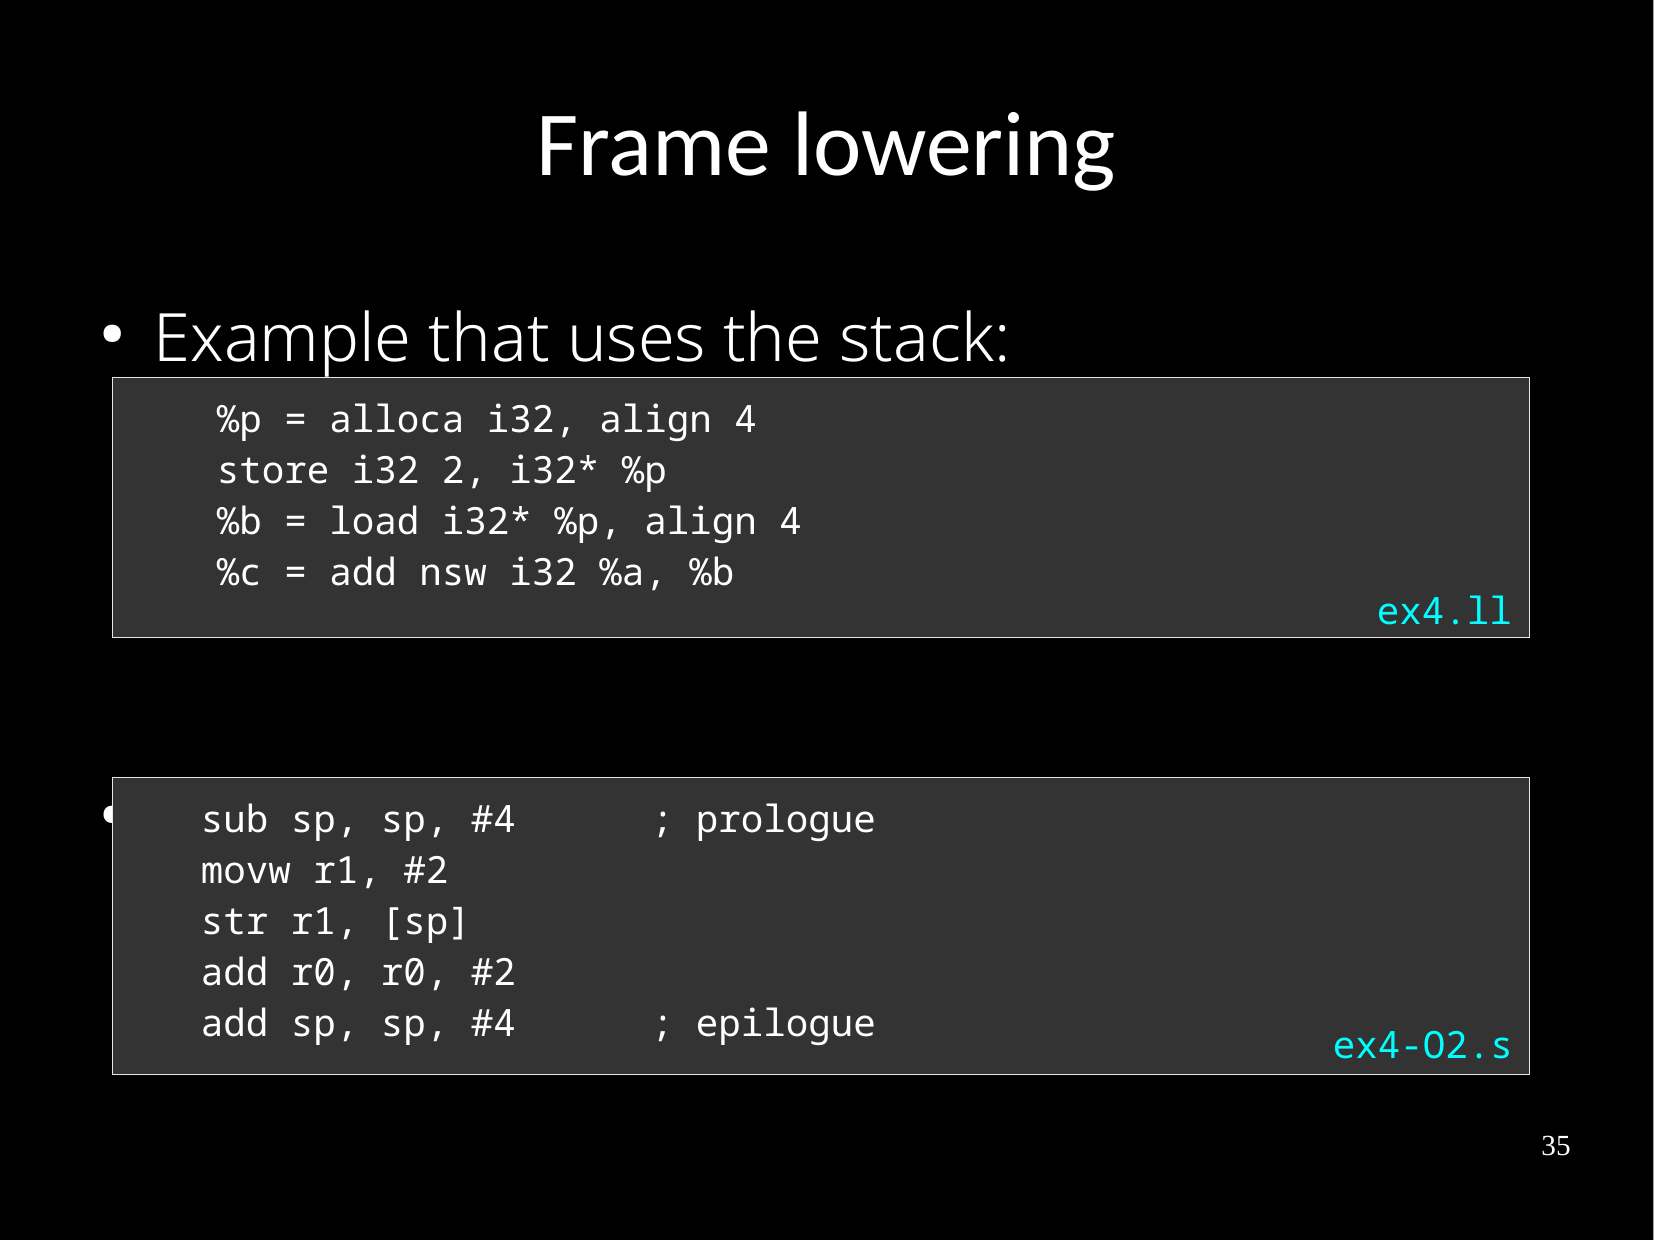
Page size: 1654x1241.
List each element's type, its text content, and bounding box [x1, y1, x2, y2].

text_box %p = alloca i32, align 4 store i32 2, i32* %p %b = load i32* %p, align 4 %c = add nsw i32 %a, %b [112, 377, 1530, 638]
text_box ex4-O2.s [1293, 1018, 1525, 1063]
text_box sub sp, sp, #4 ; prologue movw r1, #2 str r1, [sp] add r0, r0, #2 add sp, sp, #4 ; epilogue [112, 777, 1530, 1075]
text_box ex4.ll [1292, 584, 1524, 629]
list Example that uses the stack: Output when compiled with -O2: [82, 290, 1571, 1010]
title Frame lowering [82, 49, 1571, 257]
